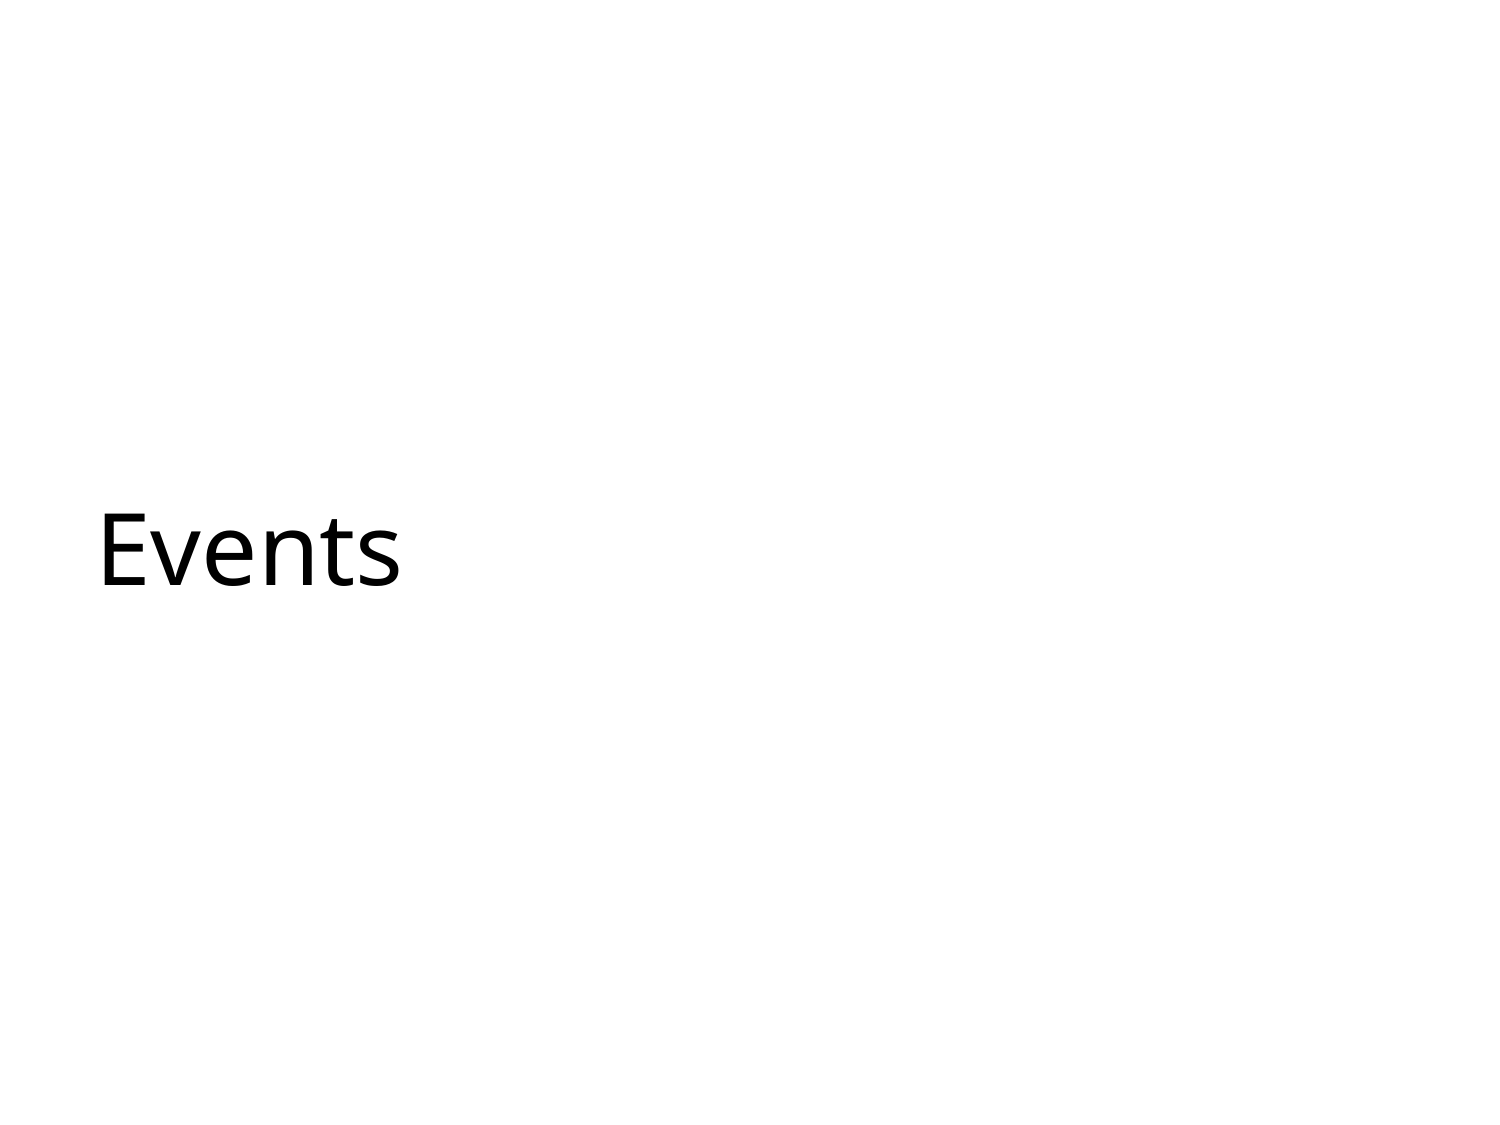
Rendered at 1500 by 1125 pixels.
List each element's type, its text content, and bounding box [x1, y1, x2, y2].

title Events [80, 98, 1125, 994]
